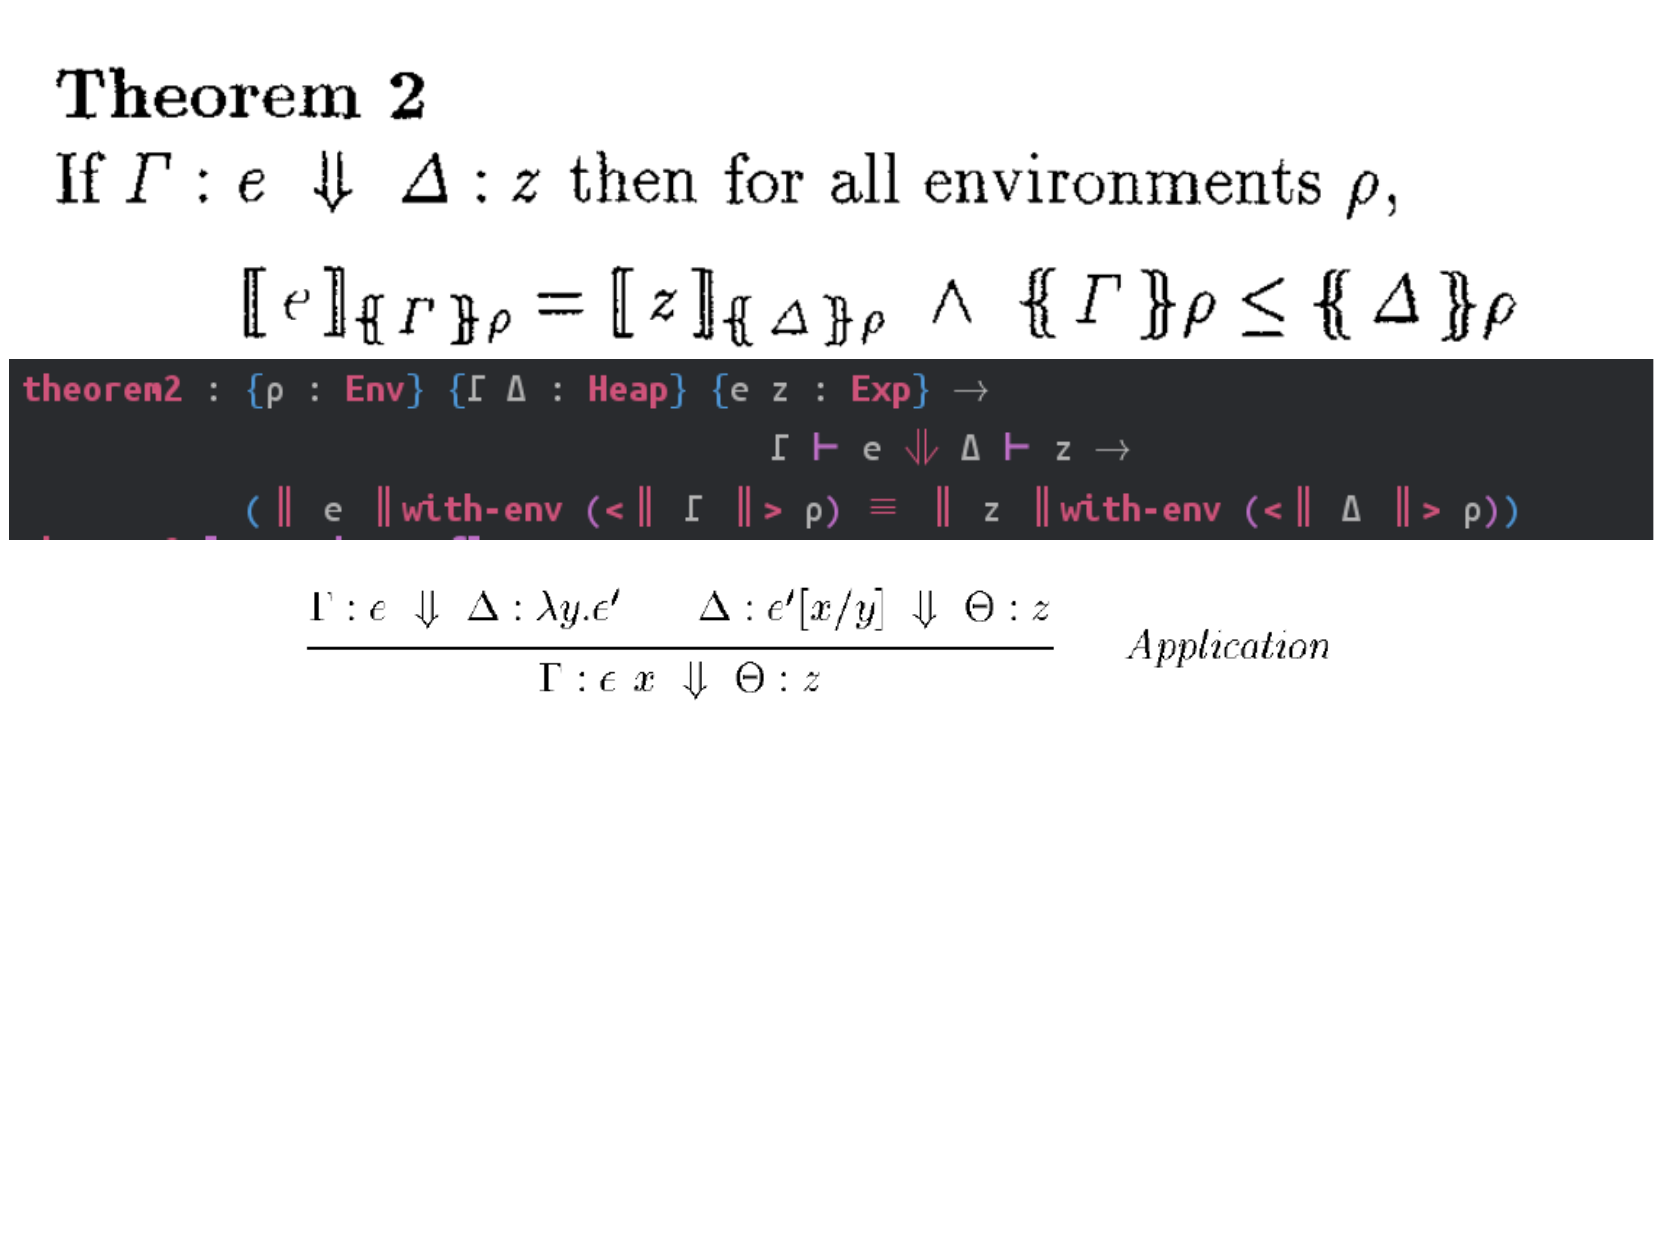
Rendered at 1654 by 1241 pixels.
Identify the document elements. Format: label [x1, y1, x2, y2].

picture [0, 29, 1654, 541]
picture [266, 554, 1381, 750]
